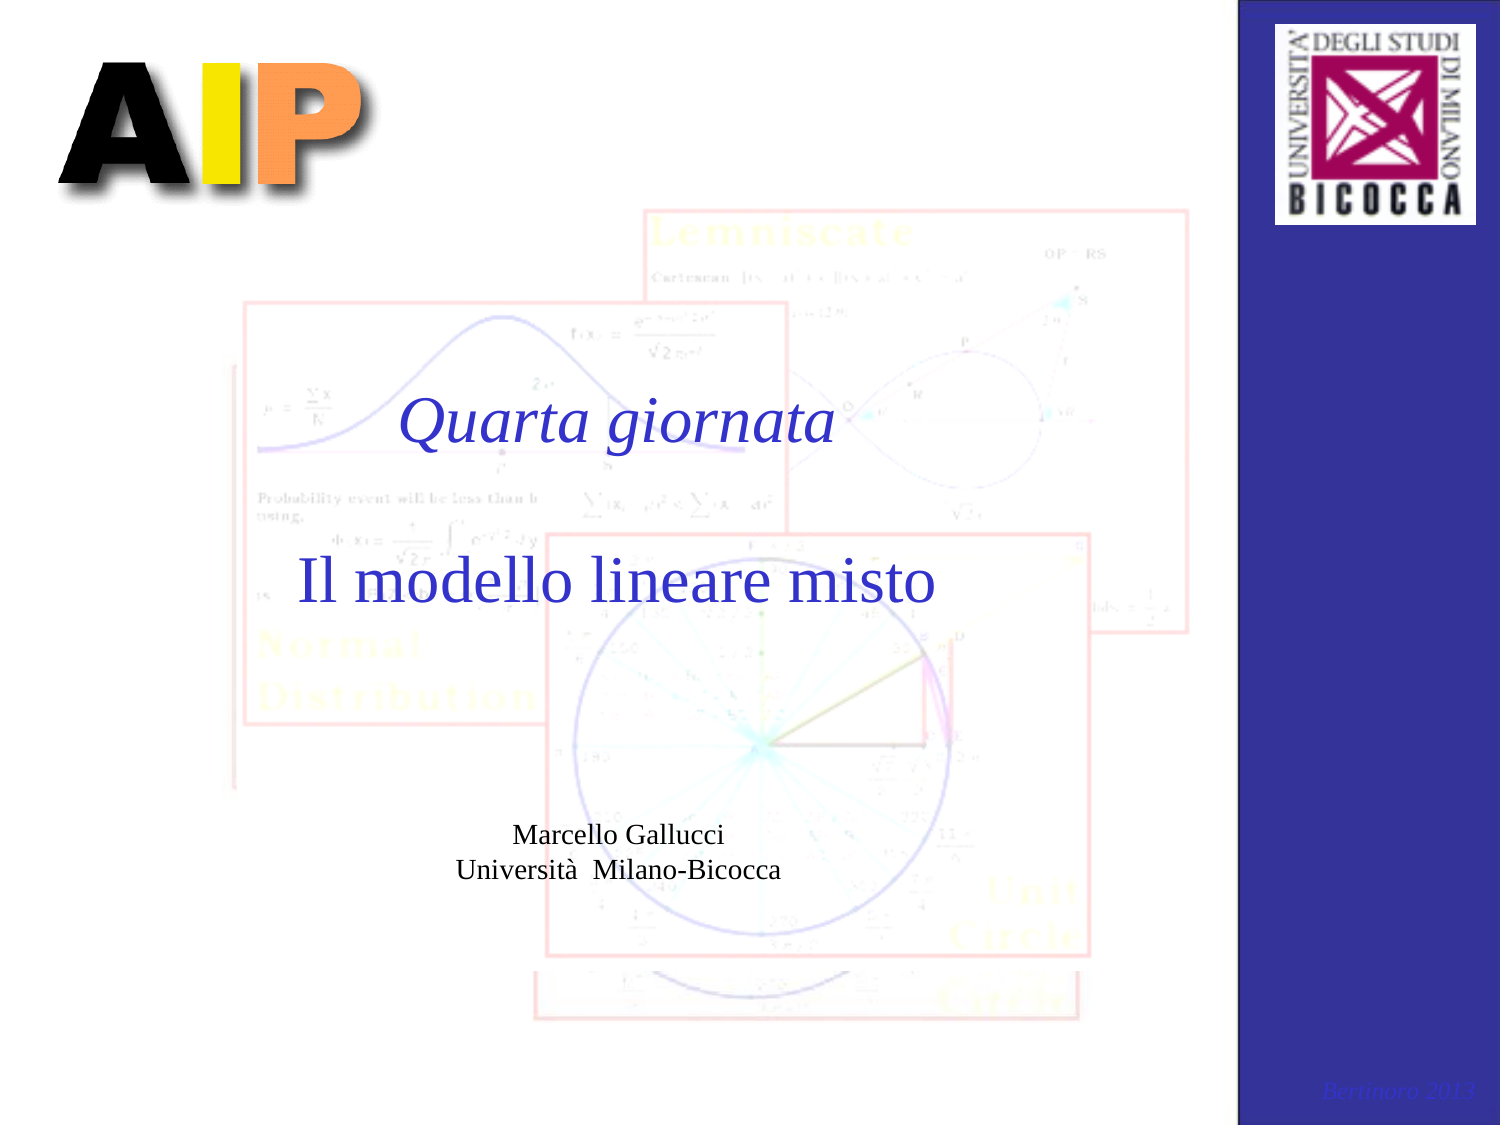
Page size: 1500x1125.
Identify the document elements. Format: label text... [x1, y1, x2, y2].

text_box Marcello Gallucci Università Milano-Bicocca [0, 799, 1238, 900]
title Quarta giornata Il modello lineare misto [18, 368, 1218, 624]
picture [0, 0, 1500, 1125]
text_box Bertinoro 2013 [600, 1066, 1491, 1113]
